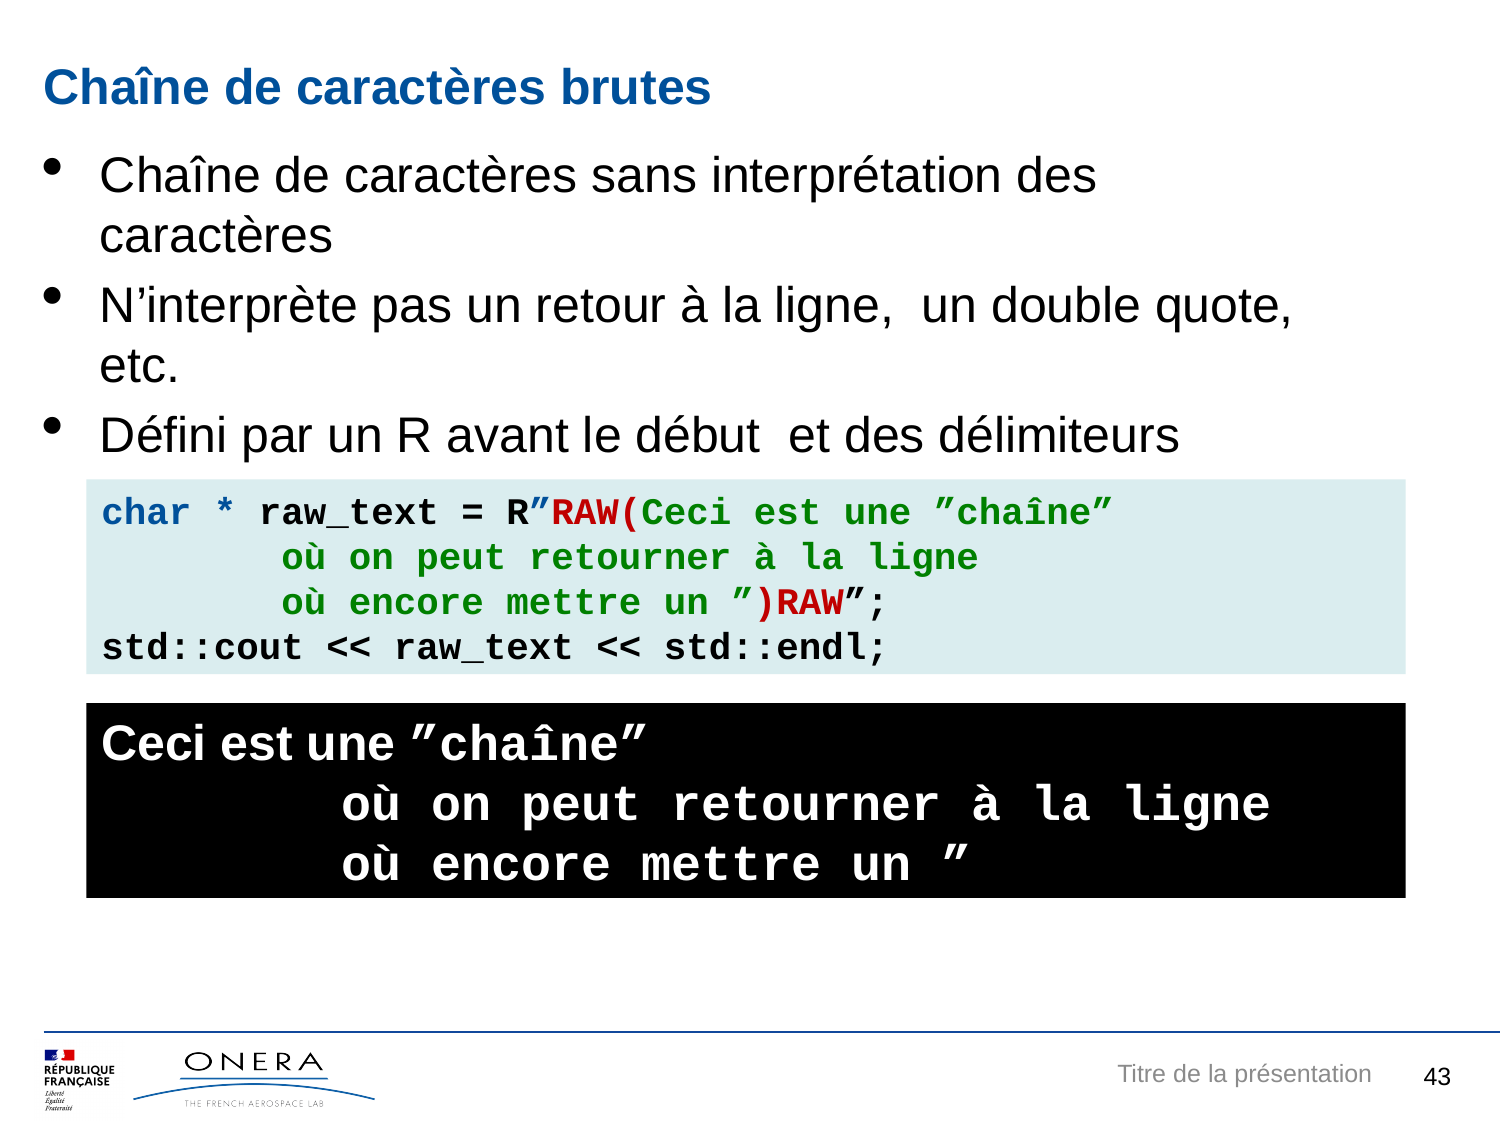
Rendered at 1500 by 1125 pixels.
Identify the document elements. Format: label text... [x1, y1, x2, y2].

picture [133, 1052, 375, 1107]
text_box Titre de la présentation [466, 1042, 1388, 1103]
text_box char * raw_text = R”RAW(Ceci est une ”chaîne” où on peut retourner à la ligne où encore mettre un ”)RAW”; std::cout << raw_text << std::endl; [86, 479, 1406, 675]
text_box <numéro> [1374, 1025, 1500, 1125]
text_box Chaîne de caractères sans interprétation des caractères N’interprète pas un retour à la ligne, un double quote, etc. Défini par un R avant le début et des délimiteurs [43, 142, 1319, 515]
text_box Chaîne de caractères brutes [43, 0, 1486, 169]
picture [34, 1039, 125, 1121]
text_box Ceci est une ”chaîne” où on peut retourner à la ligne où encore mettre un ” [86, 703, 1406, 898]
